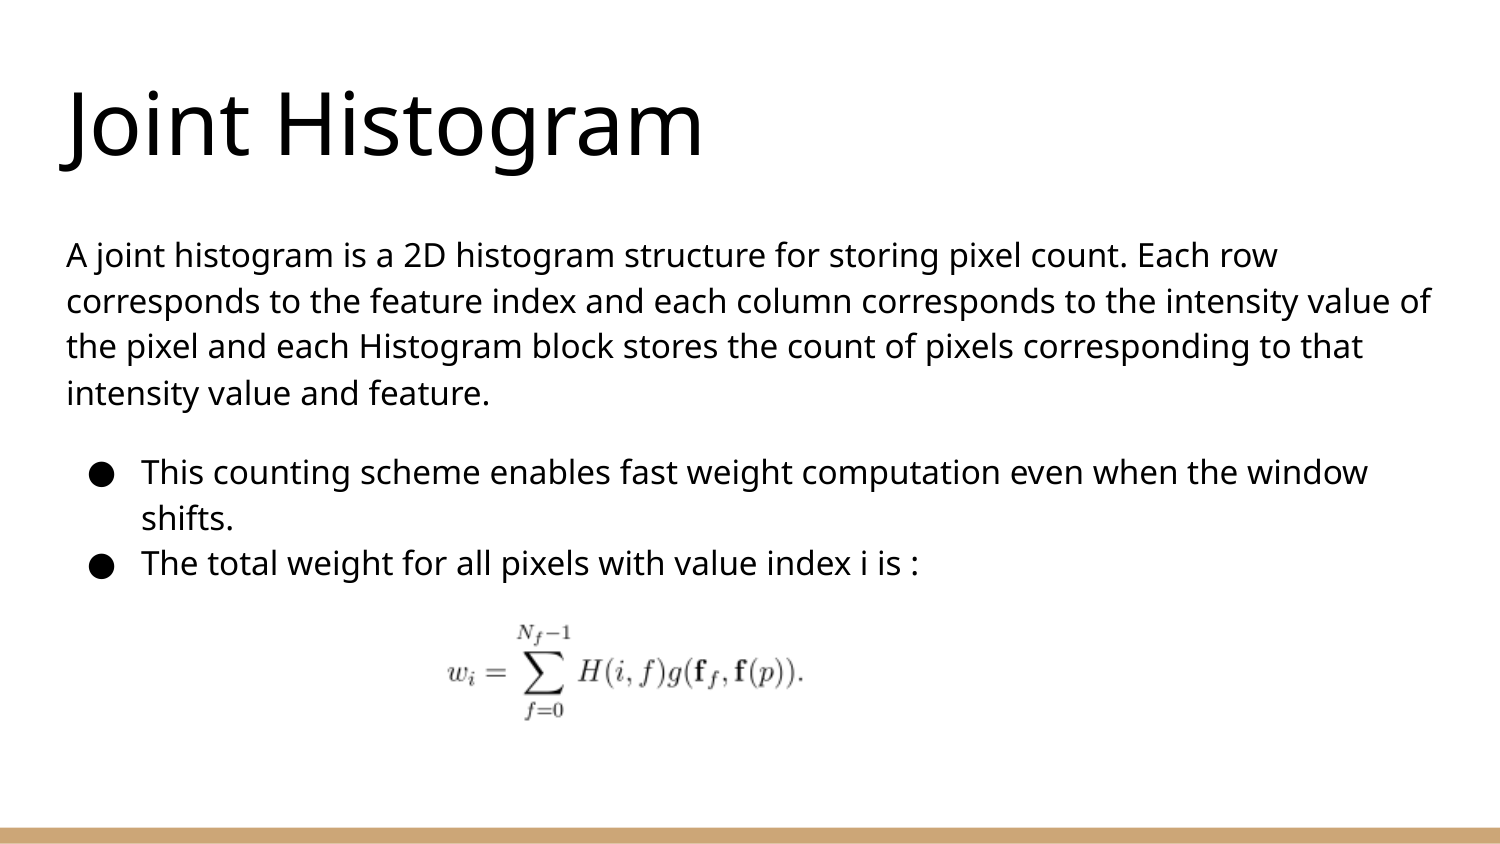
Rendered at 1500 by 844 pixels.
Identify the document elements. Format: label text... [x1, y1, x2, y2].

title Joint Histogram [51, 51, 1449, 189]
list A joint histogram is a 2D histogram structure for storing pixel count. Each row corresponds to the feature index and each column corresponds to the intensity value of the pixel and each Histogram block stores the count of pixels corresponding to that intensity value and feature. This counting scheme enables fast weight computation even when the window shifts. The total weight for all pixels with value index i is : [51, 213, 1449, 781]
picture [426, 600, 815, 738]
